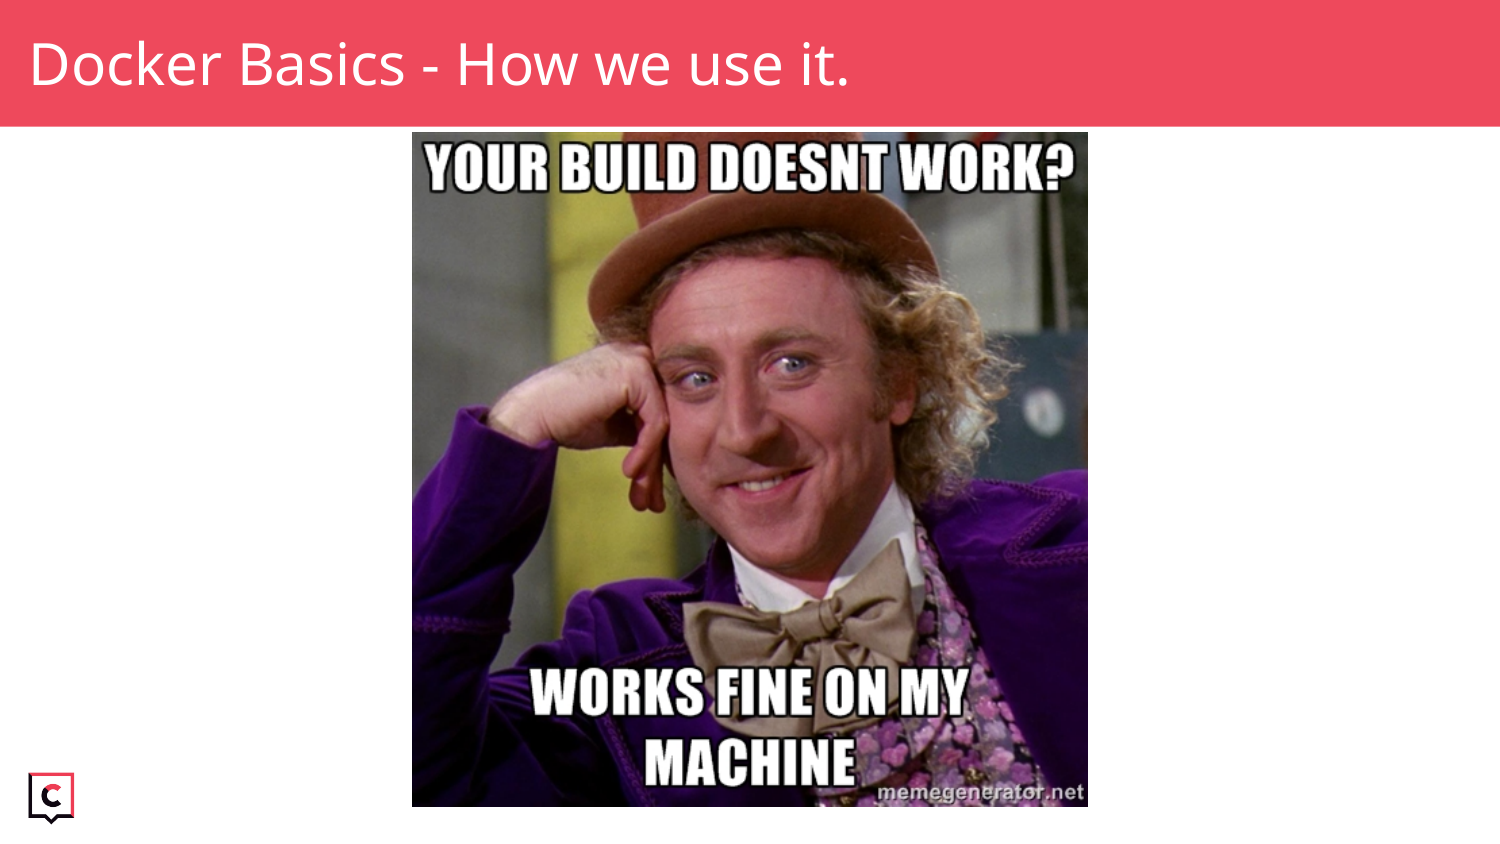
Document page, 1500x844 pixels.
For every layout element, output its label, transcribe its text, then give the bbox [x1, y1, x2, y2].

picture [19, 764, 82, 830]
title Docker Basics - How we use it. [13, 12, 1412, 107]
picture [412, 132, 1088, 807]
